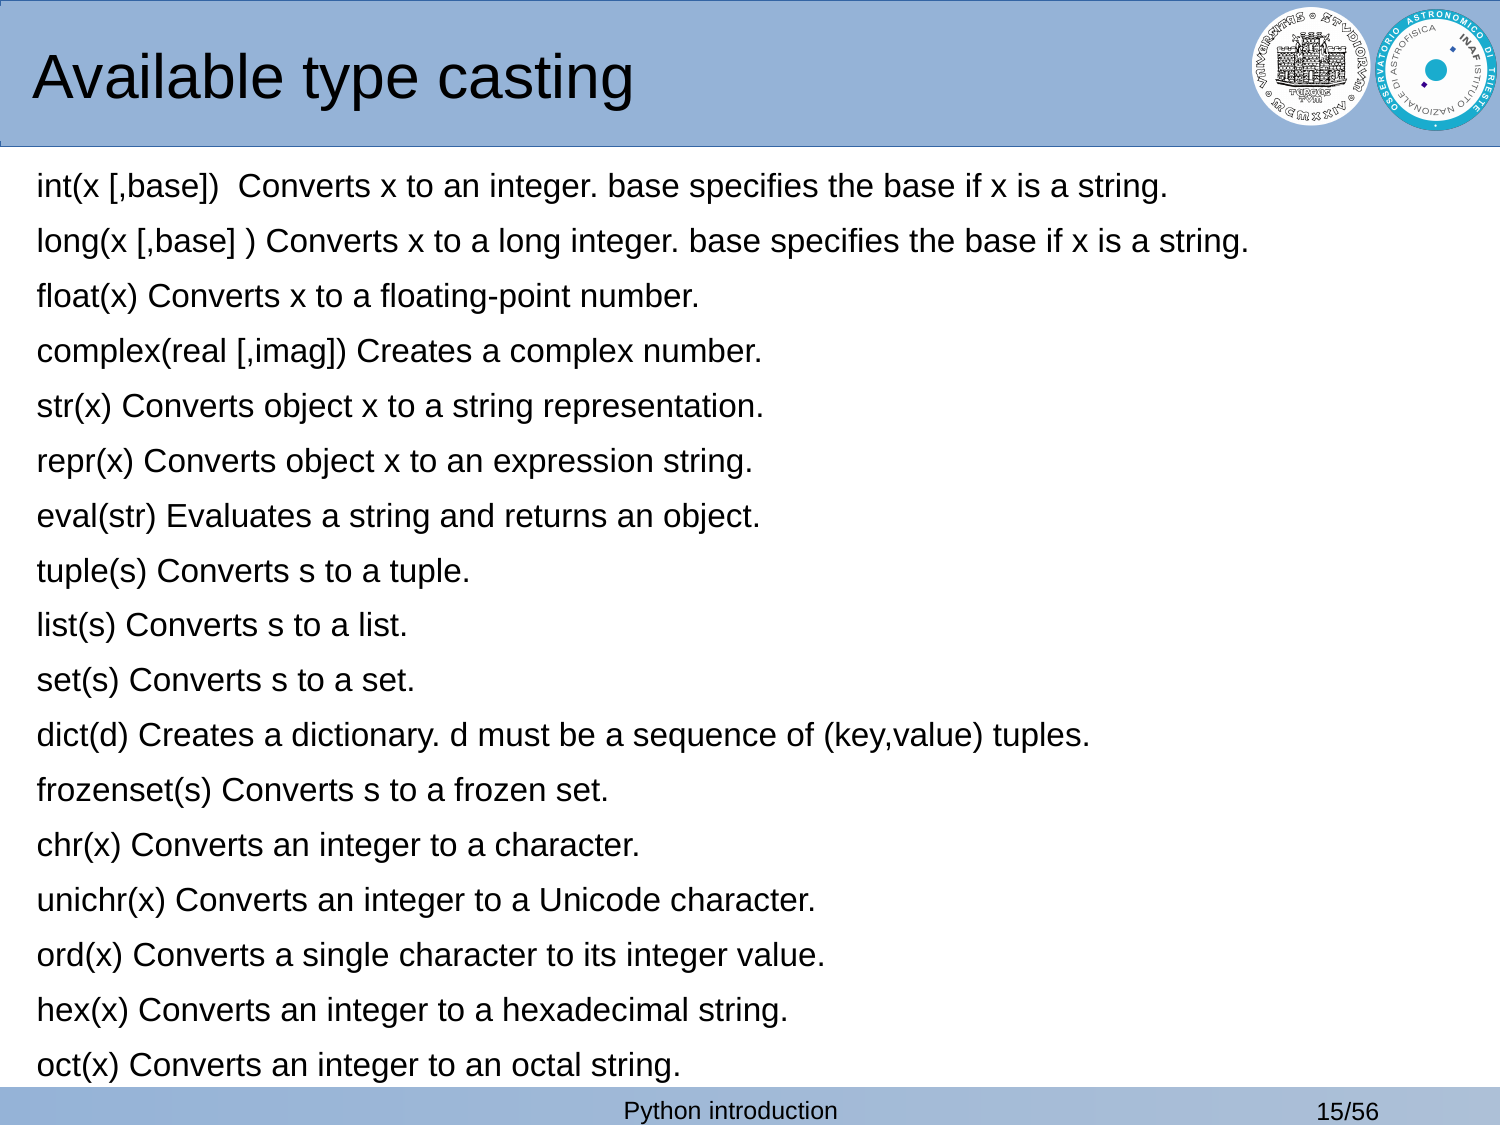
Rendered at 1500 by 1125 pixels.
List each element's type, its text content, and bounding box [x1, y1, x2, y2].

text_box Available type casting [0, 5, 1243, 141]
picture [1252, 0, 1500, 156]
list int(x [,base]) Converts x to an integer. base specifies the base if x is a string. long(x [,base] ) Converts x to a long integer. base specifies the base if x is a string. float(x) Converts x to a floating-point number. complex(real [,imag]) Creates a complex number. str(x) Converts object x to a string representation. repr(x) Converts object x to an expression string. eval(str) Evaluates a string and returns an object. tuple(s) Converts s to a tuple. list(s) Converts s to a list. set(s) Converts s to a set. dict(d) Creates a dictionary. d must be a sequence of (key,value) tuples. frozenset(s) Converts s to a frozen set. chr(x) Converts an integer to a character. unichr(x) Converts an integer to a Unicode character. ord(x) Converts a single character to its integer value. hex(x) Converts an integer to a hexadecimal string. oct(x) Converts an integer to an octal string. [21, 156, 1455, 1030]
